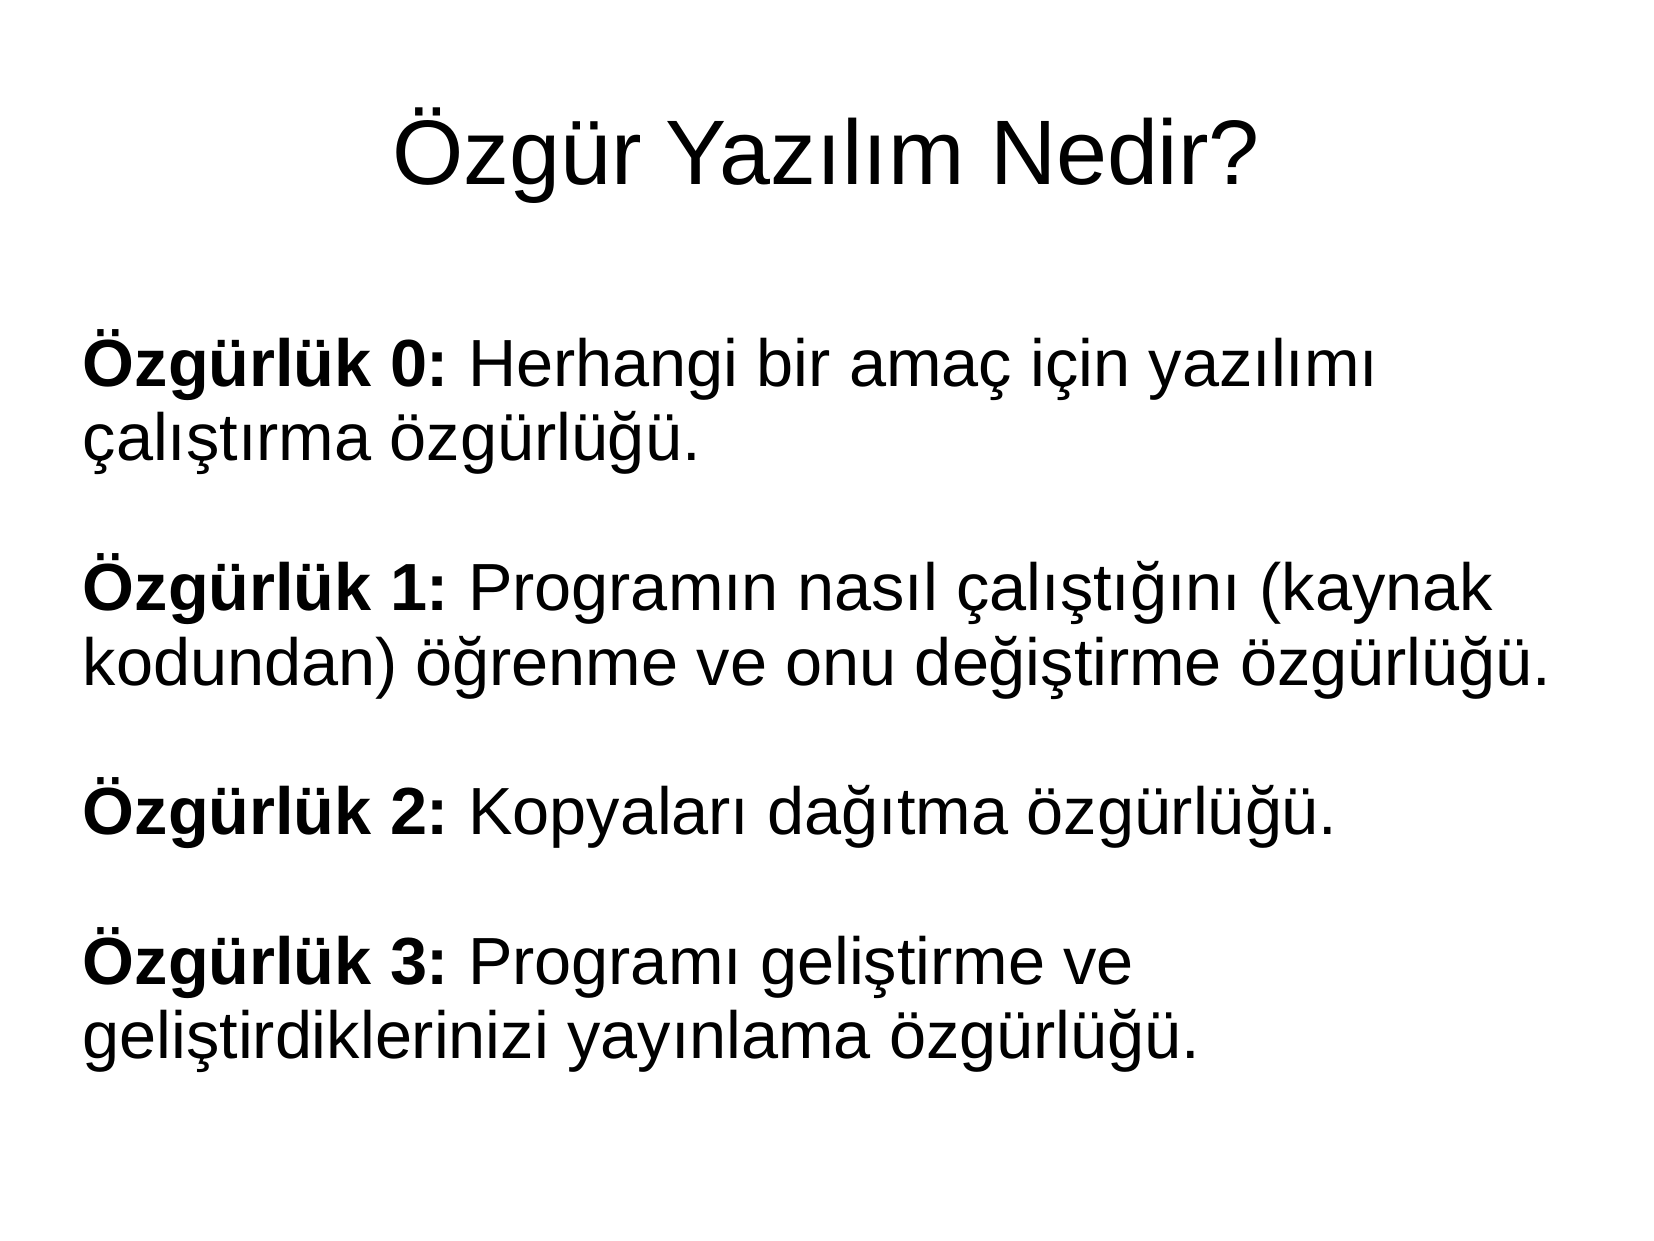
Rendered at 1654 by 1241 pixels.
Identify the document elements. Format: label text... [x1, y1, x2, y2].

subtitle Özgürlük 0: Herhangi bir amaç için yazılımı çalıştırma özgürlüğü. Özgürlük 1: Programın nasıl çalıştığını (kaynak kodundan) öğrenme ve onu değiştirme özgürlüğü. Özgürlük 2: Kopyaları dağıtma özgürlüğü. Özgürlük 3: Programı geliştirme ve geliştirdiklerinizi yayınlama özgürlüğü. [82, 290, 1571, 1109]
title Özgür Yazılım Nedir? [82, 49, 1571, 257]
